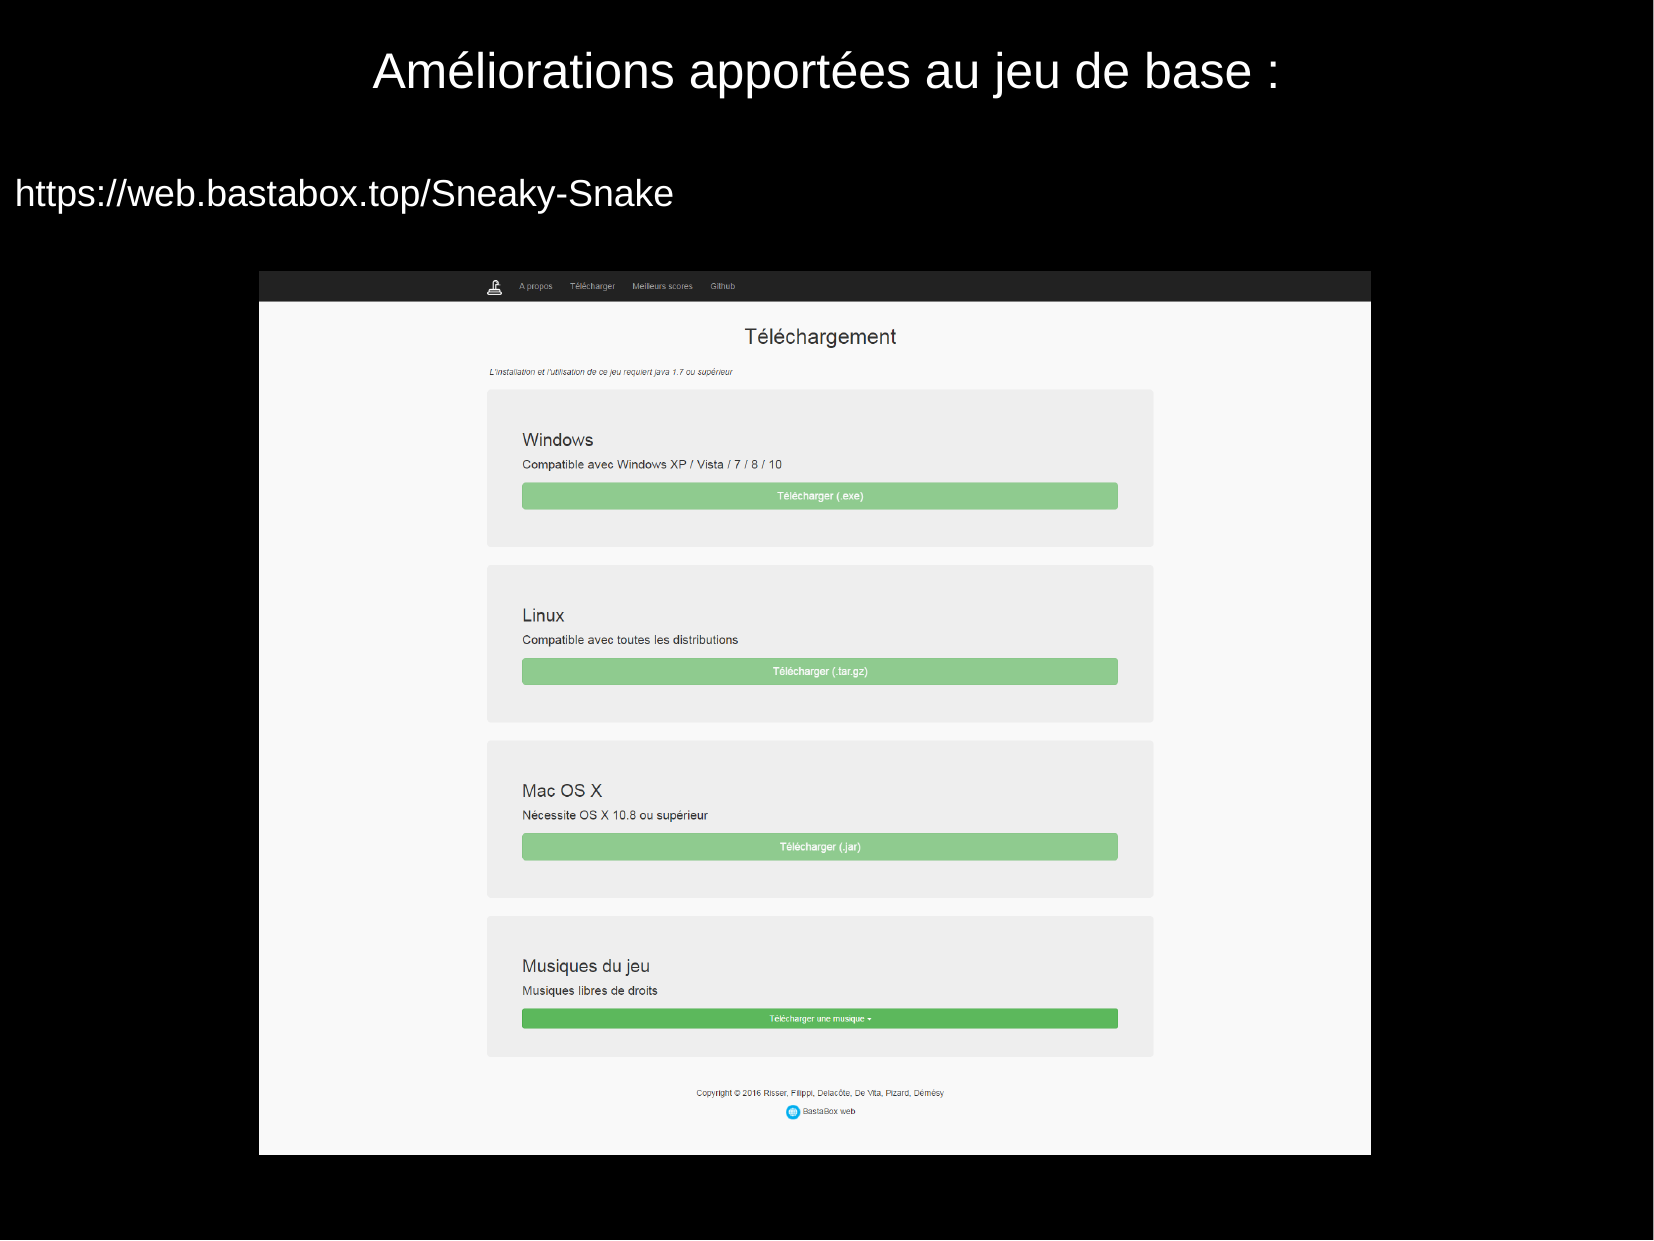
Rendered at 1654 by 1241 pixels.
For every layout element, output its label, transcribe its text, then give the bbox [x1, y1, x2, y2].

text_box Améliorations apportées au jeu de base : [0, 35, 1654, 107]
picture [259, 271, 1371, 1156]
text_box https://web.bastabox.top/Sneaky-Snake [0, 165, 898, 223]
